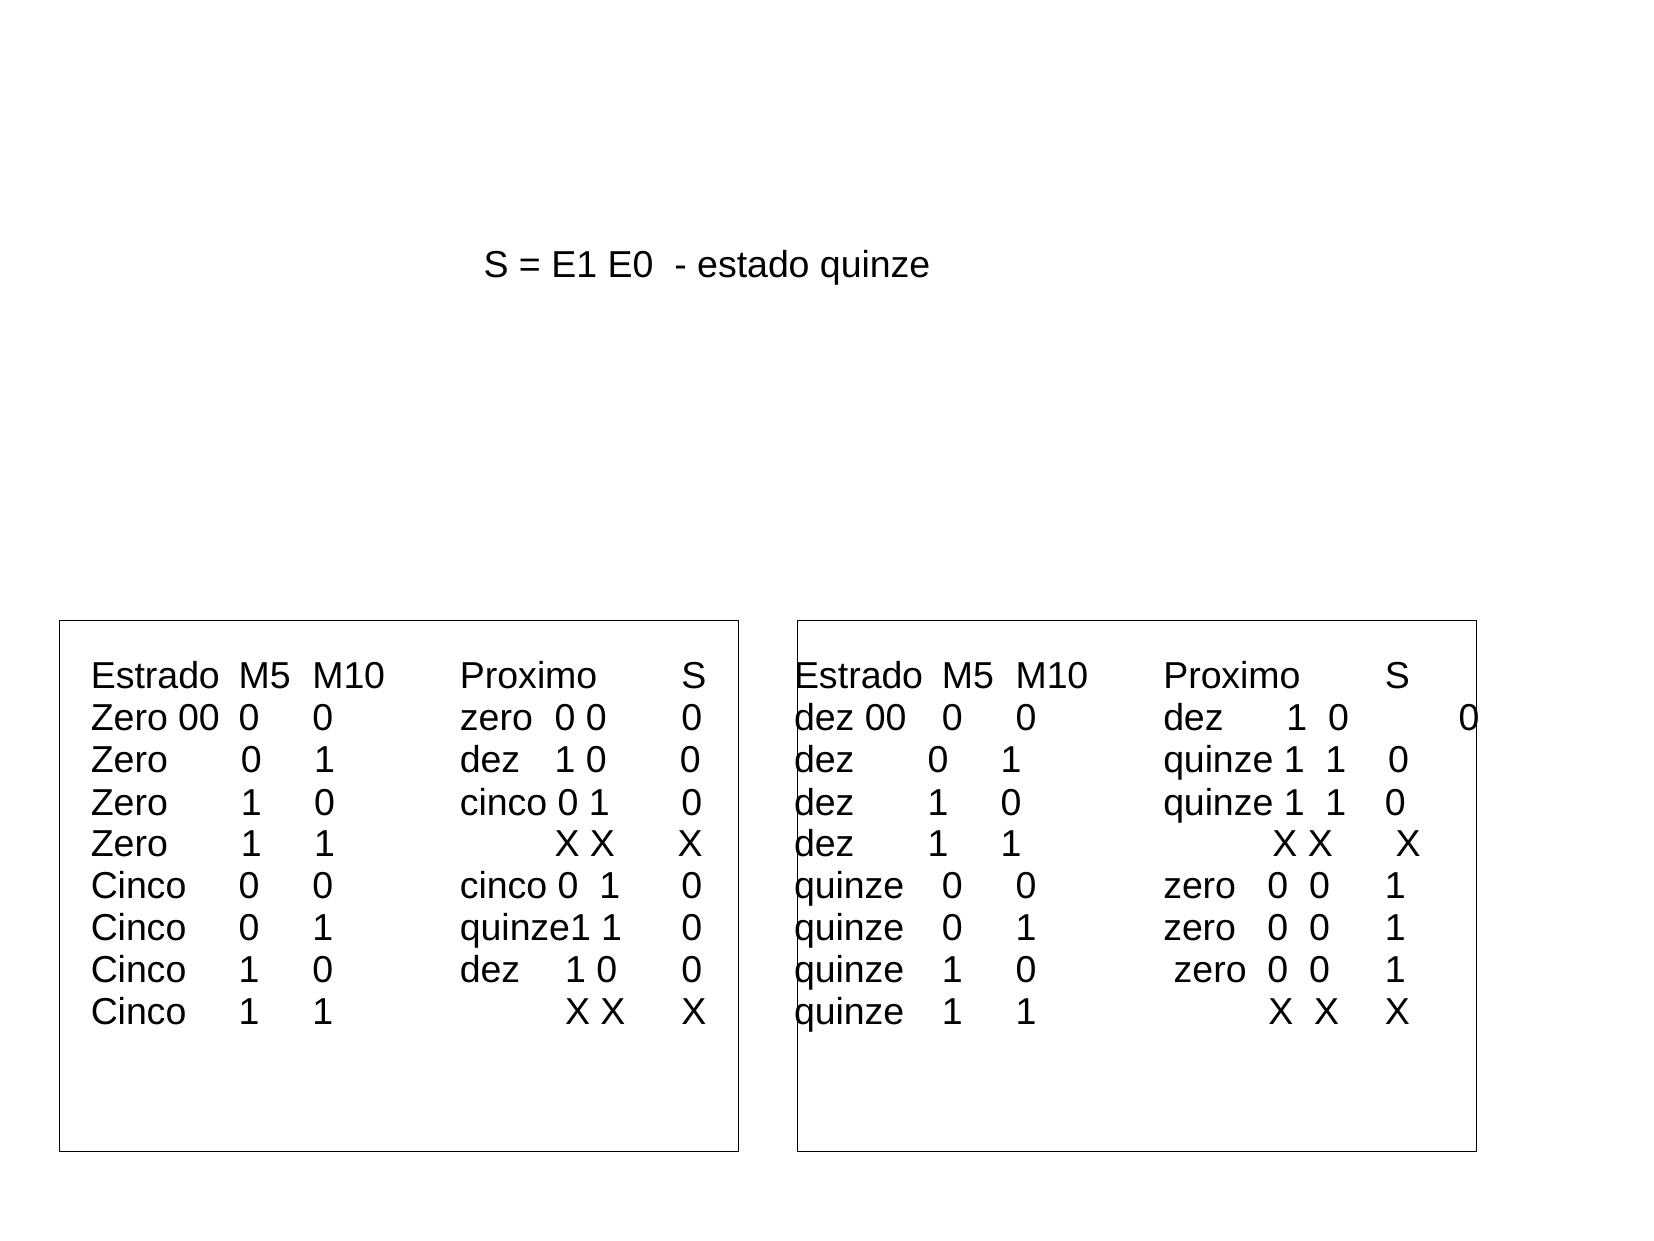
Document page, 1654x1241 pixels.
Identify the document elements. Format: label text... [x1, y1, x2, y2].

text_box S = E1 E0 - estado quinze [468, 236, 946, 294]
text_box Estrado M5 M10 Proximo S Zero 00 0 0 zero 0 0 0 Zero 0 1 dez 1 0 0 Zero 1 0 cinco 0 1 0 Zero 1 1 X X X Cinco 0 0 cinco 0 1 0 Cinco 0 1 quinze1 1 0 Cinco 1 0 dez 1 0 0 Cinco 1 1 X X X [59, 620, 739, 1152]
text_box Estrado M5 M10 Proximo S dez 00 0 0 dez 1 0 0 dez 0 1 quinze 1 1 0 dez 1 0 quinze 1 1 0 dez 1 1 X X X quinze 0 0 zero 0 0 1 quinze 0 1 zero 0 0 1 quinze 1 0 zero 0 0 1 quinze 1 1 X X X [797, 620, 1477, 1152]
